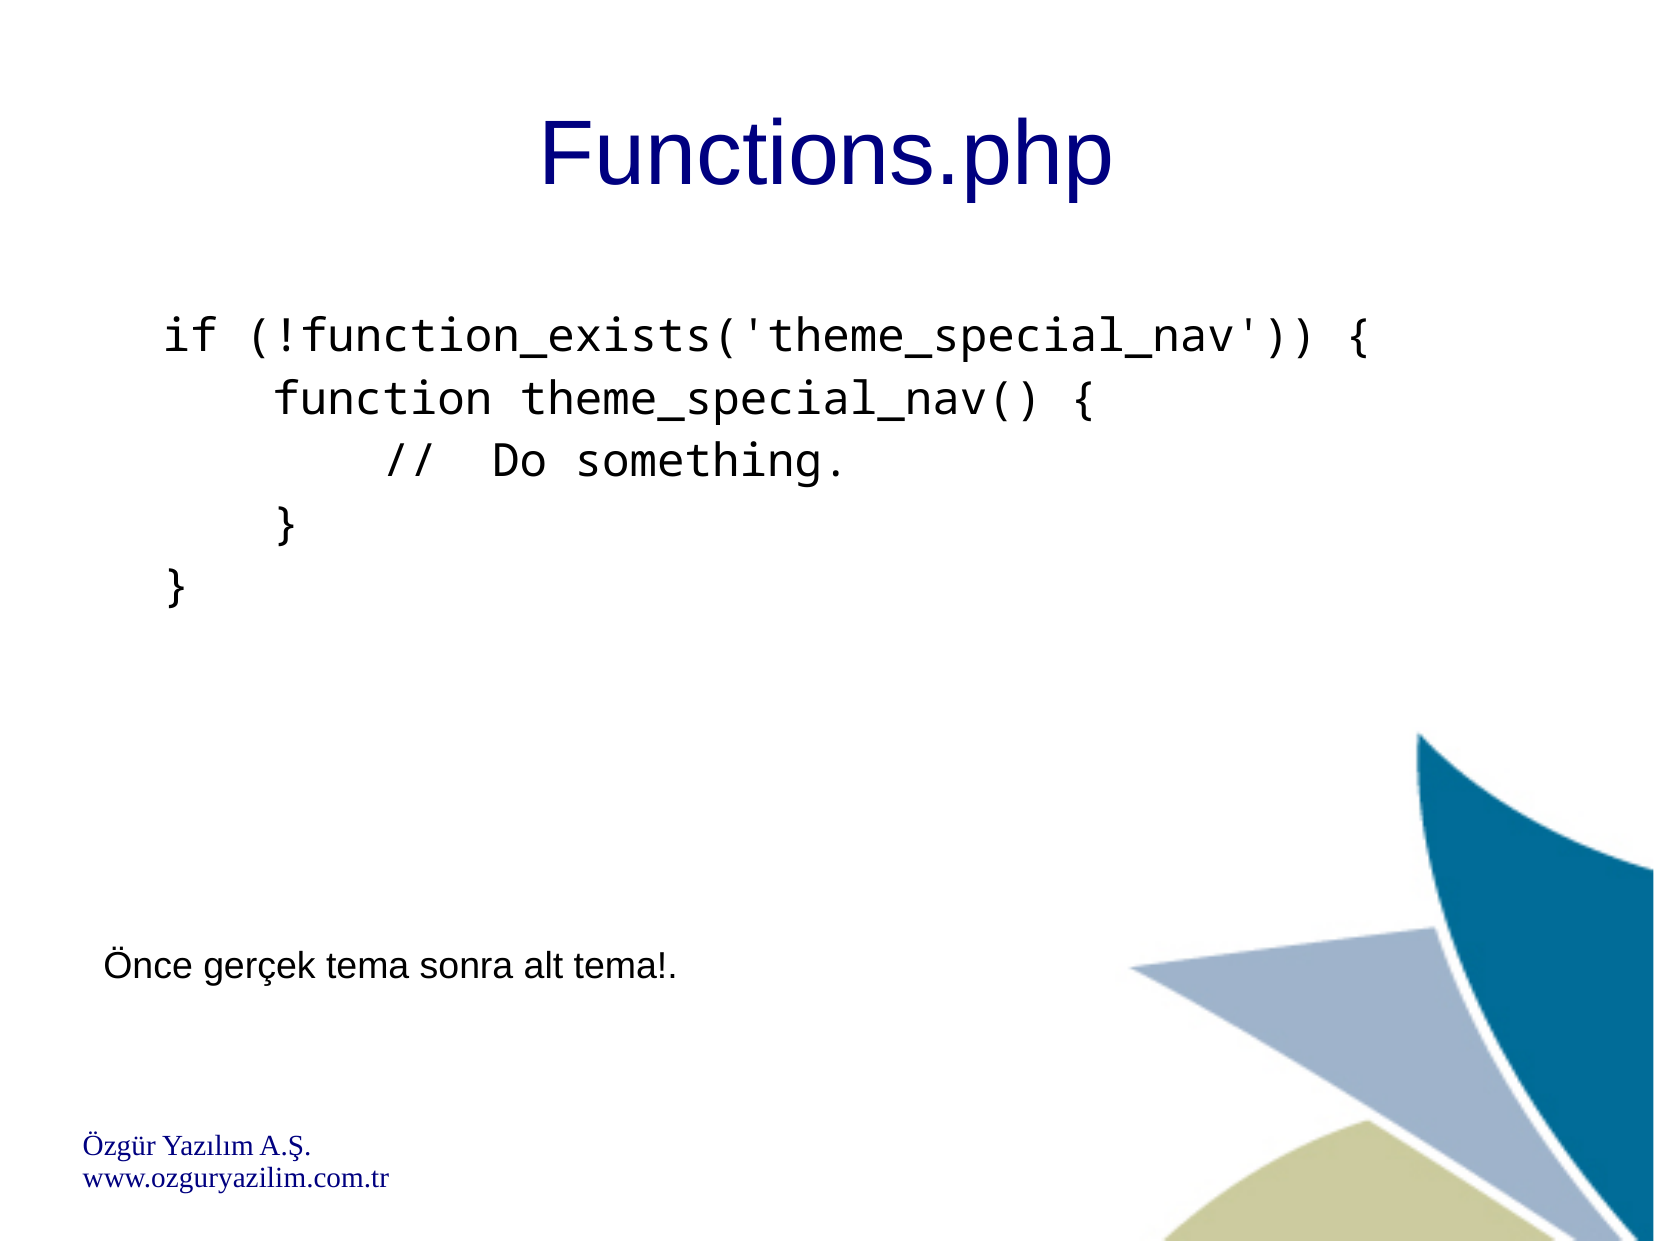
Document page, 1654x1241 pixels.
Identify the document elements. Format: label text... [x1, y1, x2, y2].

title Functions.php [82, 49, 1571, 257]
text_box Önce gerçek tema sonra alt tema!. [88, 937, 693, 995]
picture [1062, 708, 1654, 1241]
text_box if (!function_exists('theme_special_nav')) { function theme_special_nav() { // Do something. } } [147, 295, 1418, 706]
